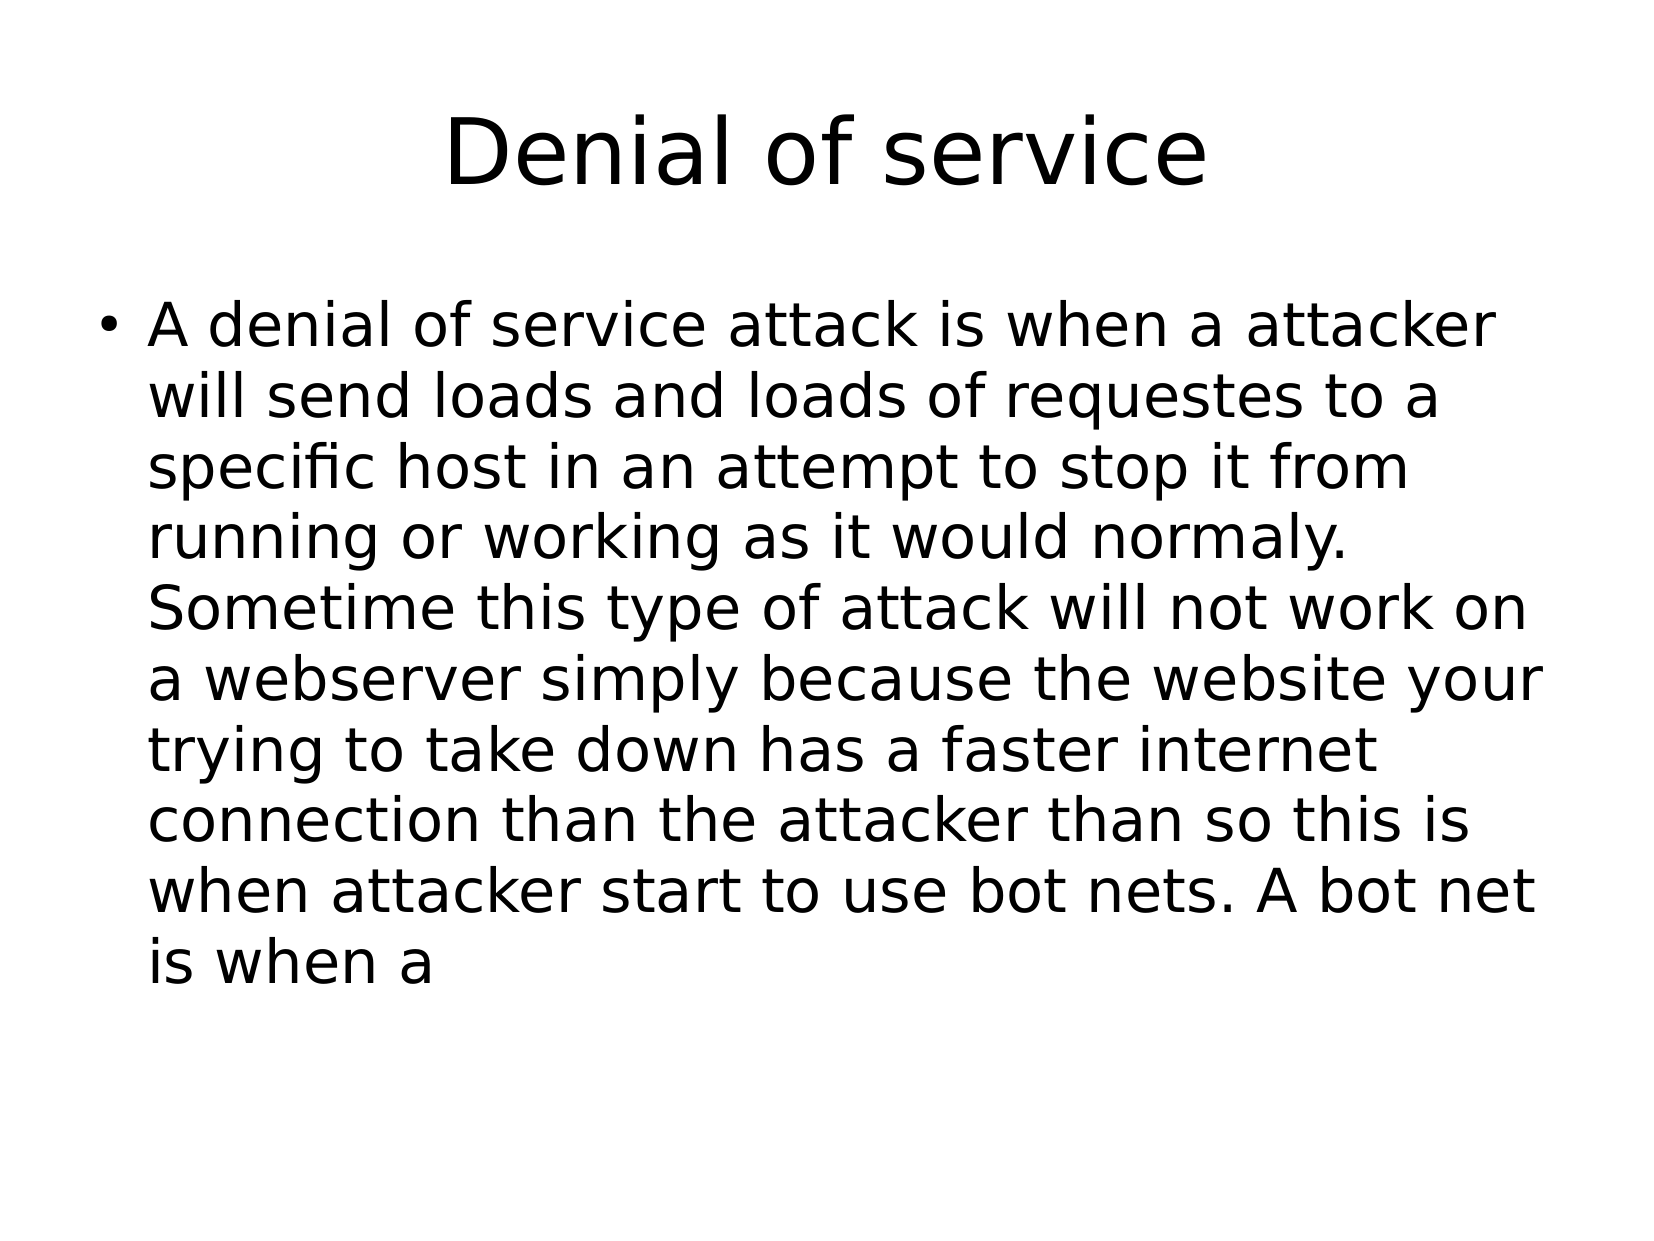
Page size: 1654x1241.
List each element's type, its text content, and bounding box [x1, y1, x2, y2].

title Denial of service [82, 49, 1571, 257]
list A denial of service attack is when a attacker will send loads and loads of requestes to a specific host in an attempt to stop it from running or working as it would normaly. Sometime this type of attack will not work on a webserver simply because the website your trying to take down has a faster internet connection than the attacker than so this is when attacker start to use bot nets. A bot net is when a [82, 290, 1571, 1010]
